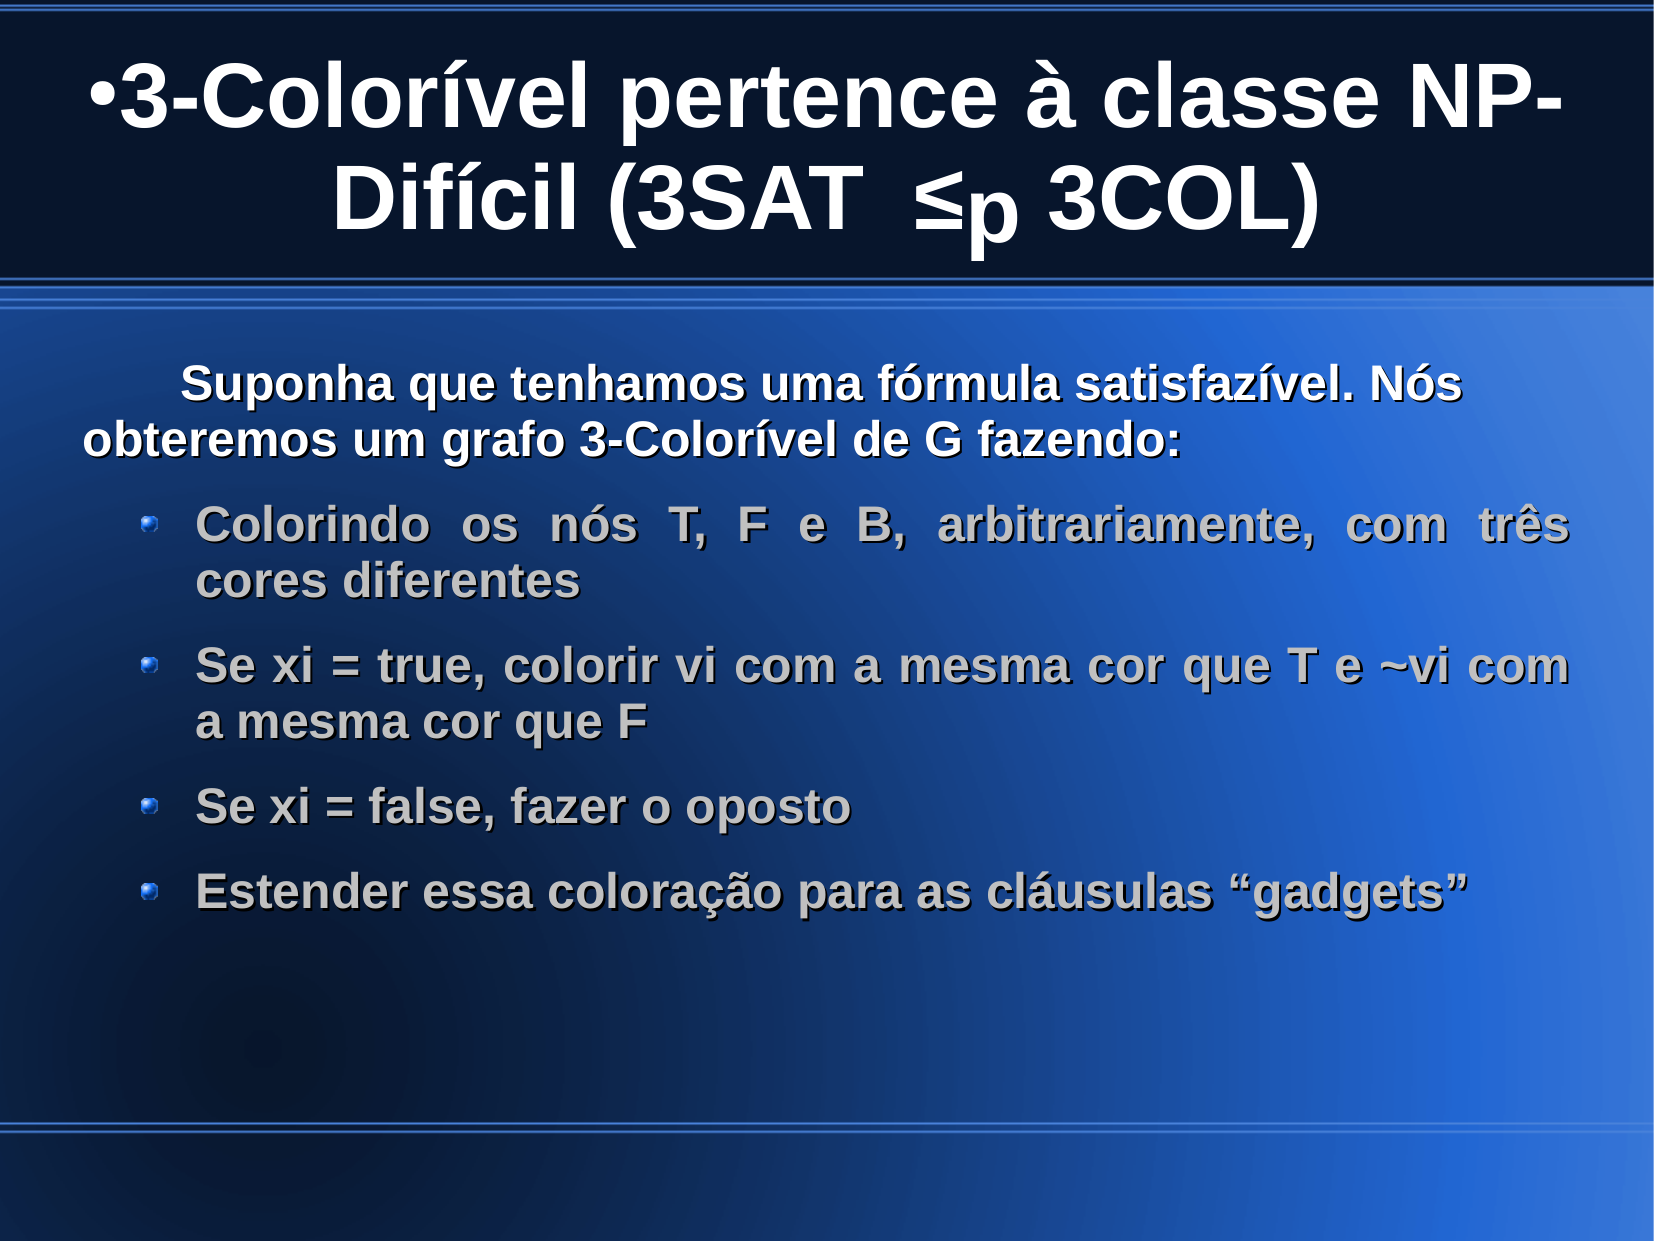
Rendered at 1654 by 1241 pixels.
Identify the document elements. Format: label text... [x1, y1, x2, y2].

title 3-Colorível pertence à classe NP-Difícil (3SAT ≤p 3COL) [82, 44, 1571, 262]
list Suponha que tenhamos uma fórmula satisfazível. Nós obteremos um grafo 3-Colorível de G fazendo: Colorindo os nós T, F e B, arbitrariamente, com três cores diferentes Se xi = true, colorir vi com a mesma cor que T e ~vi com a mesma cor que F Se xi = false, fazer o oposto Estender essa coloração para as cláusulas “gadgets” [82, 355, 1571, 1241]
picture [0, 0, 1654, 1241]
